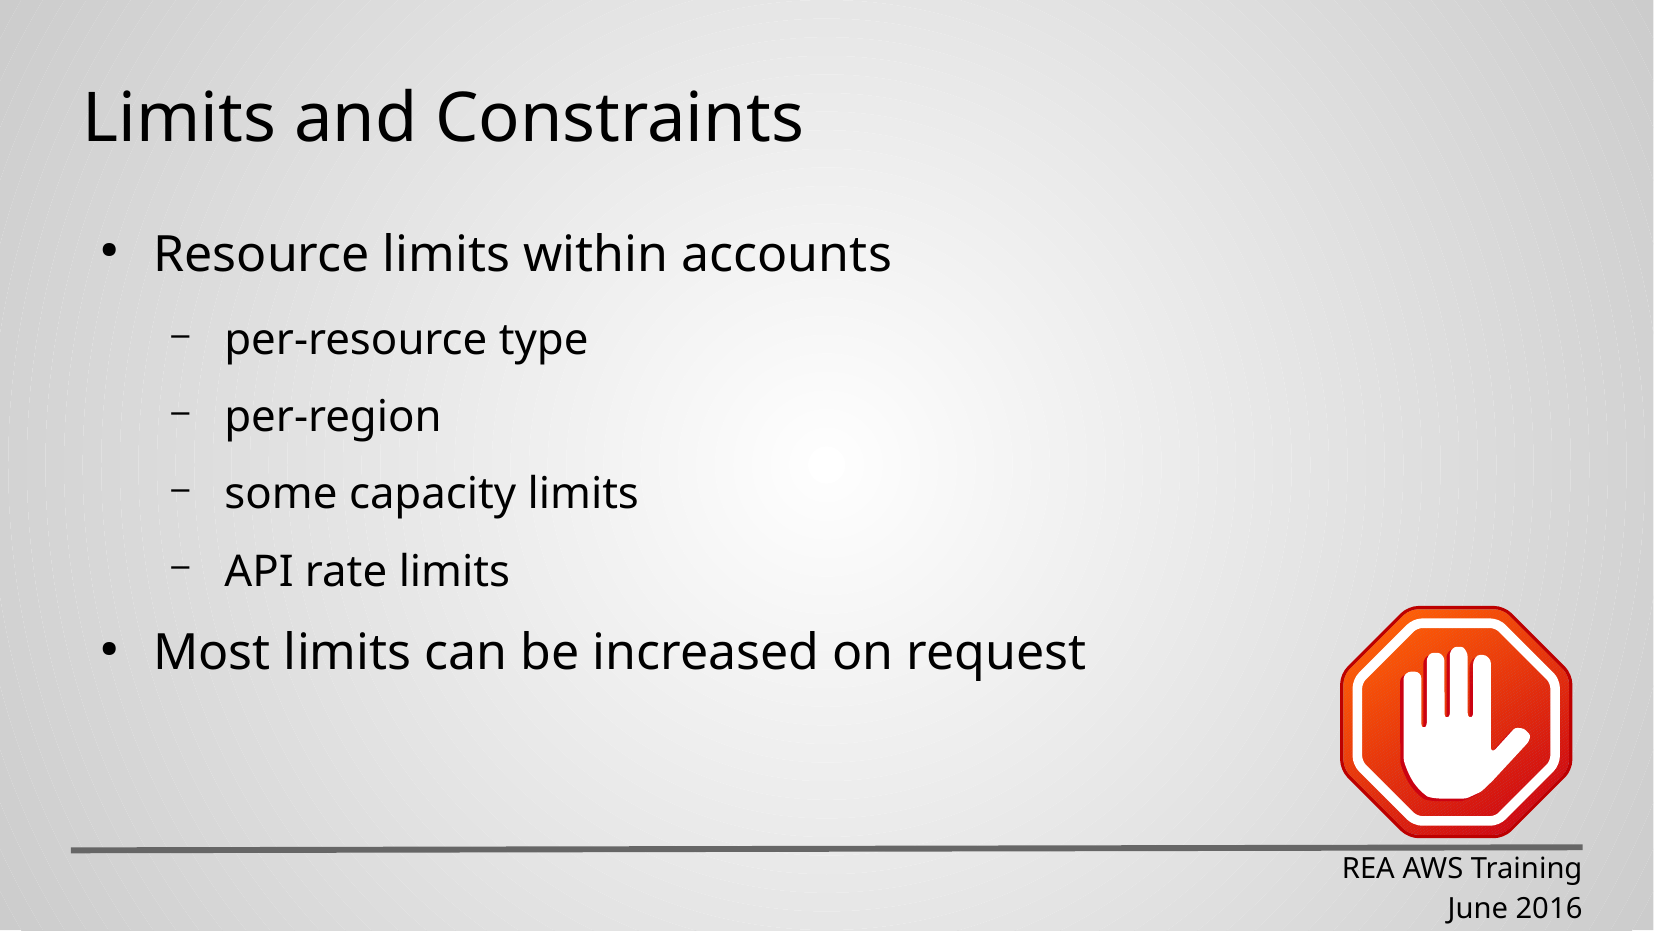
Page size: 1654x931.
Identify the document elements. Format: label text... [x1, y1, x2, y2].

title Limits and Constraints [82, 36, 1571, 193]
list Resource limits within accounts per-resource type per-region some capacity limits API rate limits Most limits can be increased on request [82, 217, 1571, 827]
picture [1275, 543, 1630, 898]
